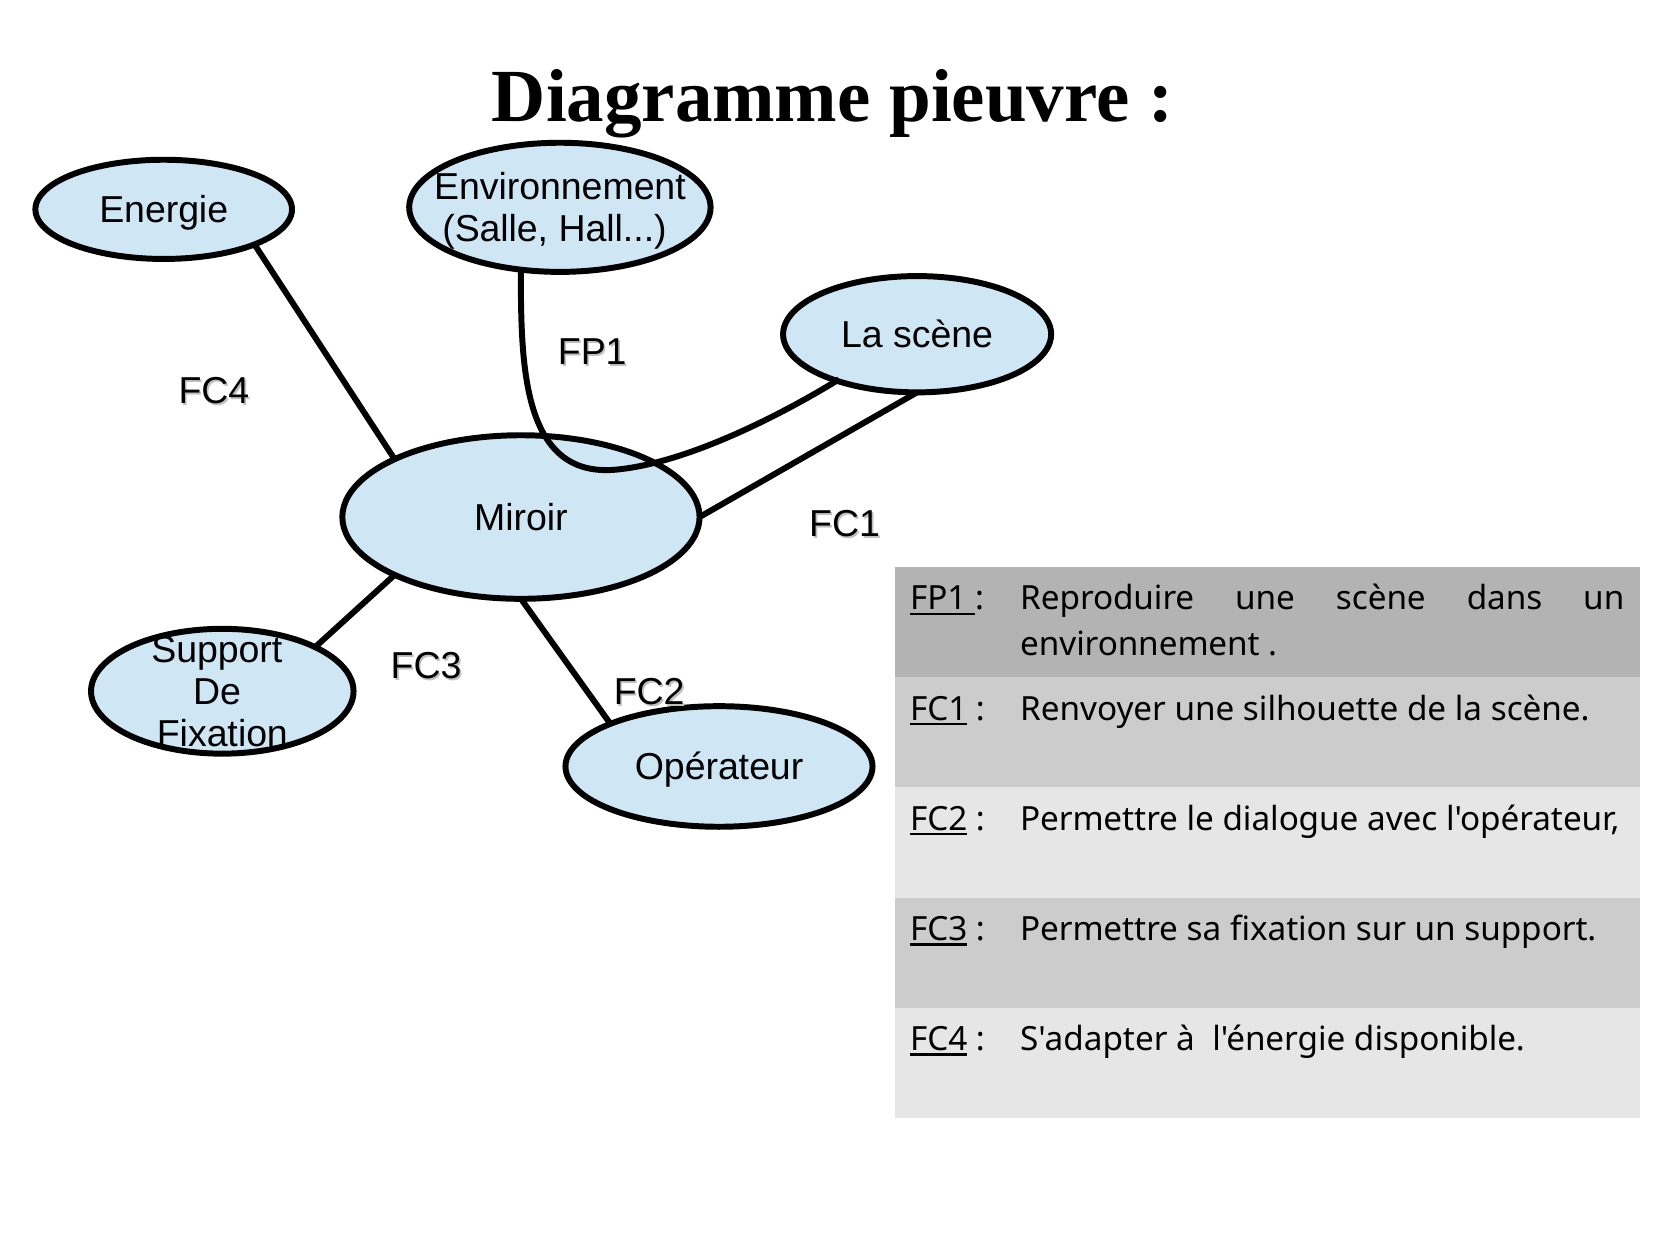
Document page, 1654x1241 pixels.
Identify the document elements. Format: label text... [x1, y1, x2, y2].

text_box Miroir [342, 435, 700, 599]
text_box Environnement (Salle, Hall...) [409, 146, 711, 272]
table_cell S'adapter à l'énergie disponible. [1006, 1008, 1640, 1118]
table_cell FC4 : [895, 1008, 1006, 1118]
text_box FC4 [163, 362, 287, 485]
table_header Reproduire une scène dans un environnement . [1006, 567, 1640, 677]
table_header FP1 : [895, 567, 1006, 677]
table_cell Renvoyer une silhouette de la scène. [1006, 677, 1640, 787]
table_cell FC2 : [895, 787, 1006, 898]
text_box La scène [783, 276, 1052, 393]
table_cell Permettre le dialogue avec l'opérateur, [1006, 787, 1640, 898]
table_cell Permettre sa fixation sur un support. [1006, 898, 1640, 1008]
text_box FC2 [599, 663, 823, 734]
table_cell FC3 : [895, 898, 1006, 1008]
text_box Miroir [550, 436, 649, 467]
text_box Opérateur [565, 722, 873, 827]
text_box Diagramme pieuvre : [94, 47, 1571, 146]
text_box FP1 [543, 323, 694, 394]
table_cell FC1 : [895, 677, 1006, 787]
text_box FC1 [794, 495, 934, 566]
text_box Support De Fixation [91, 628, 354, 754]
text_box FC3 [375, 637, 477, 812]
text_box Energie [35, 159, 293, 259]
